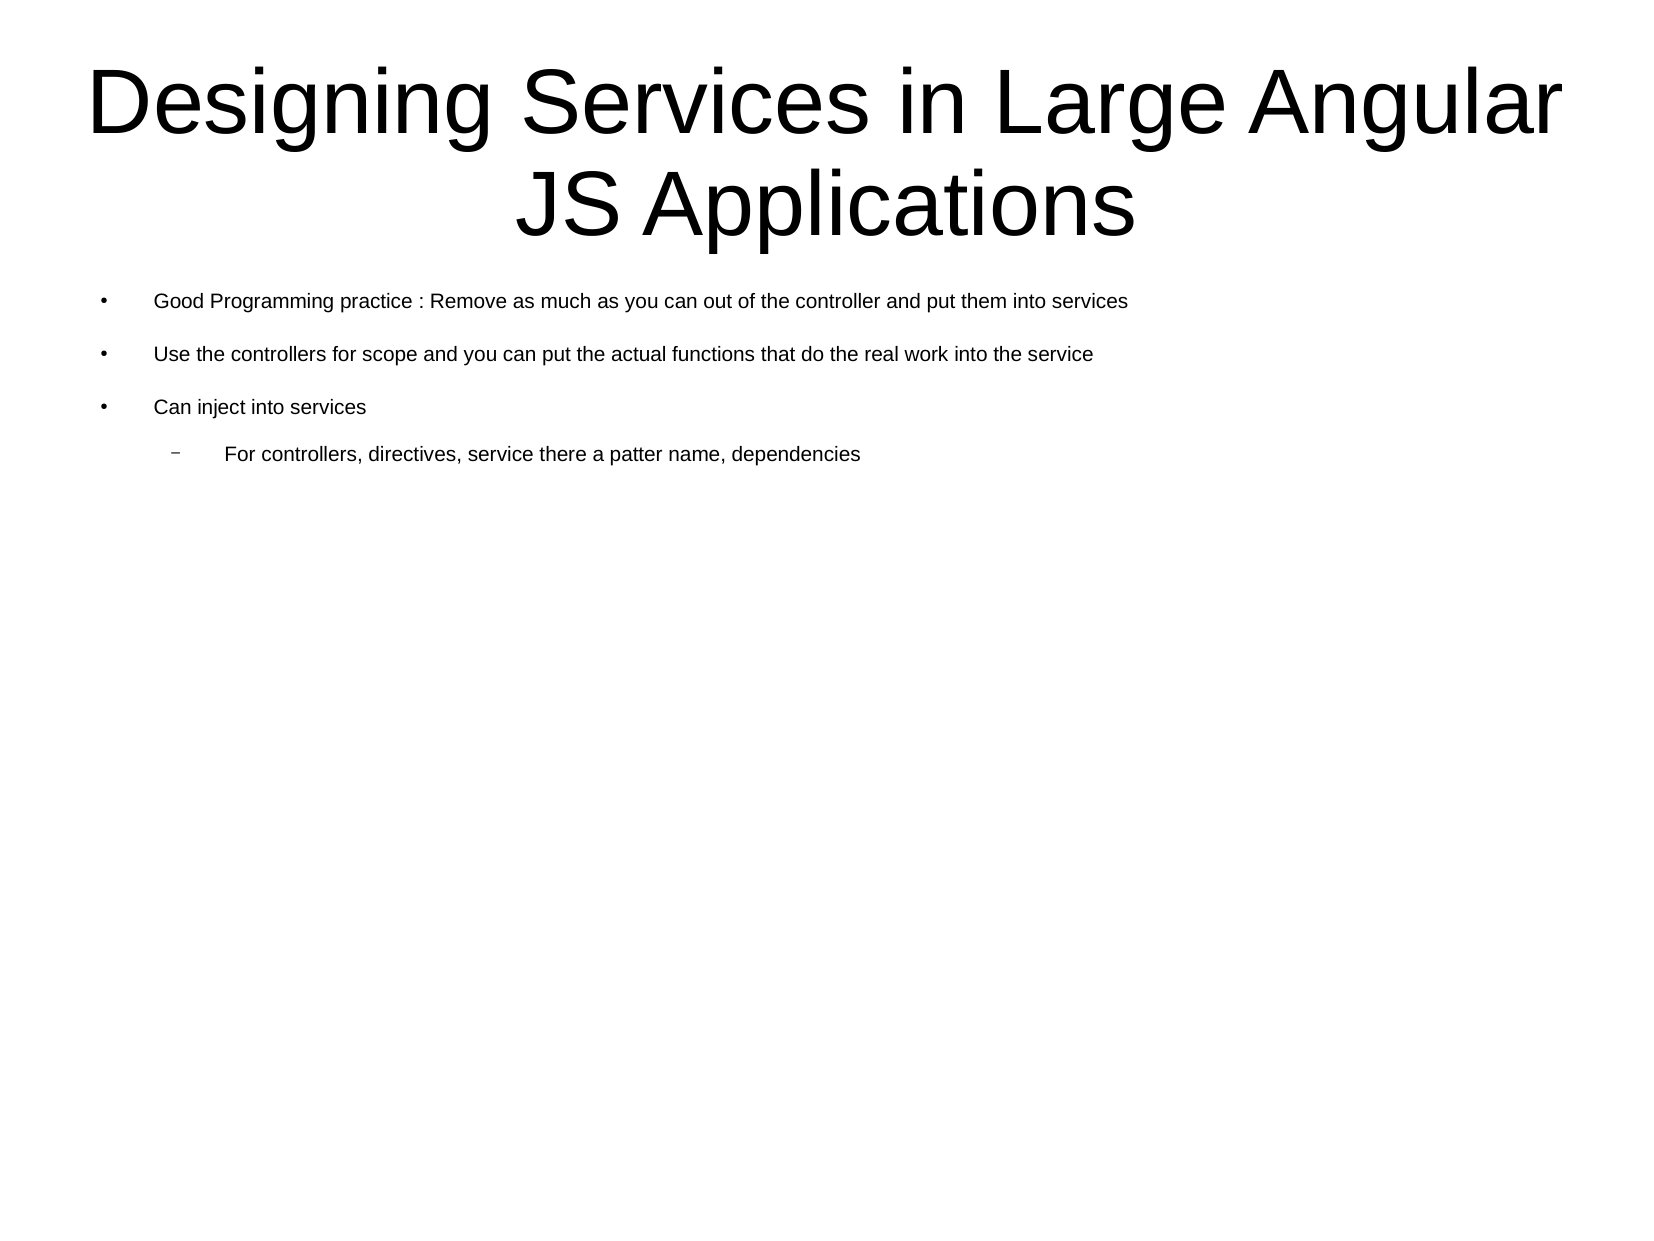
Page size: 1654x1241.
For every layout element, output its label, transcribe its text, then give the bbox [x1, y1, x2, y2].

title Designing Services in Large Angular JS Applications [82, 49, 1571, 257]
list Good Programming practice : Remove as much as you can out of the controller and put them into services Use the controllers for scope and you can put the actual functions that do the real work into the service Can inject into services For controllers, directives, service there a patter name, dependencies [82, 290, 1571, 1010]
